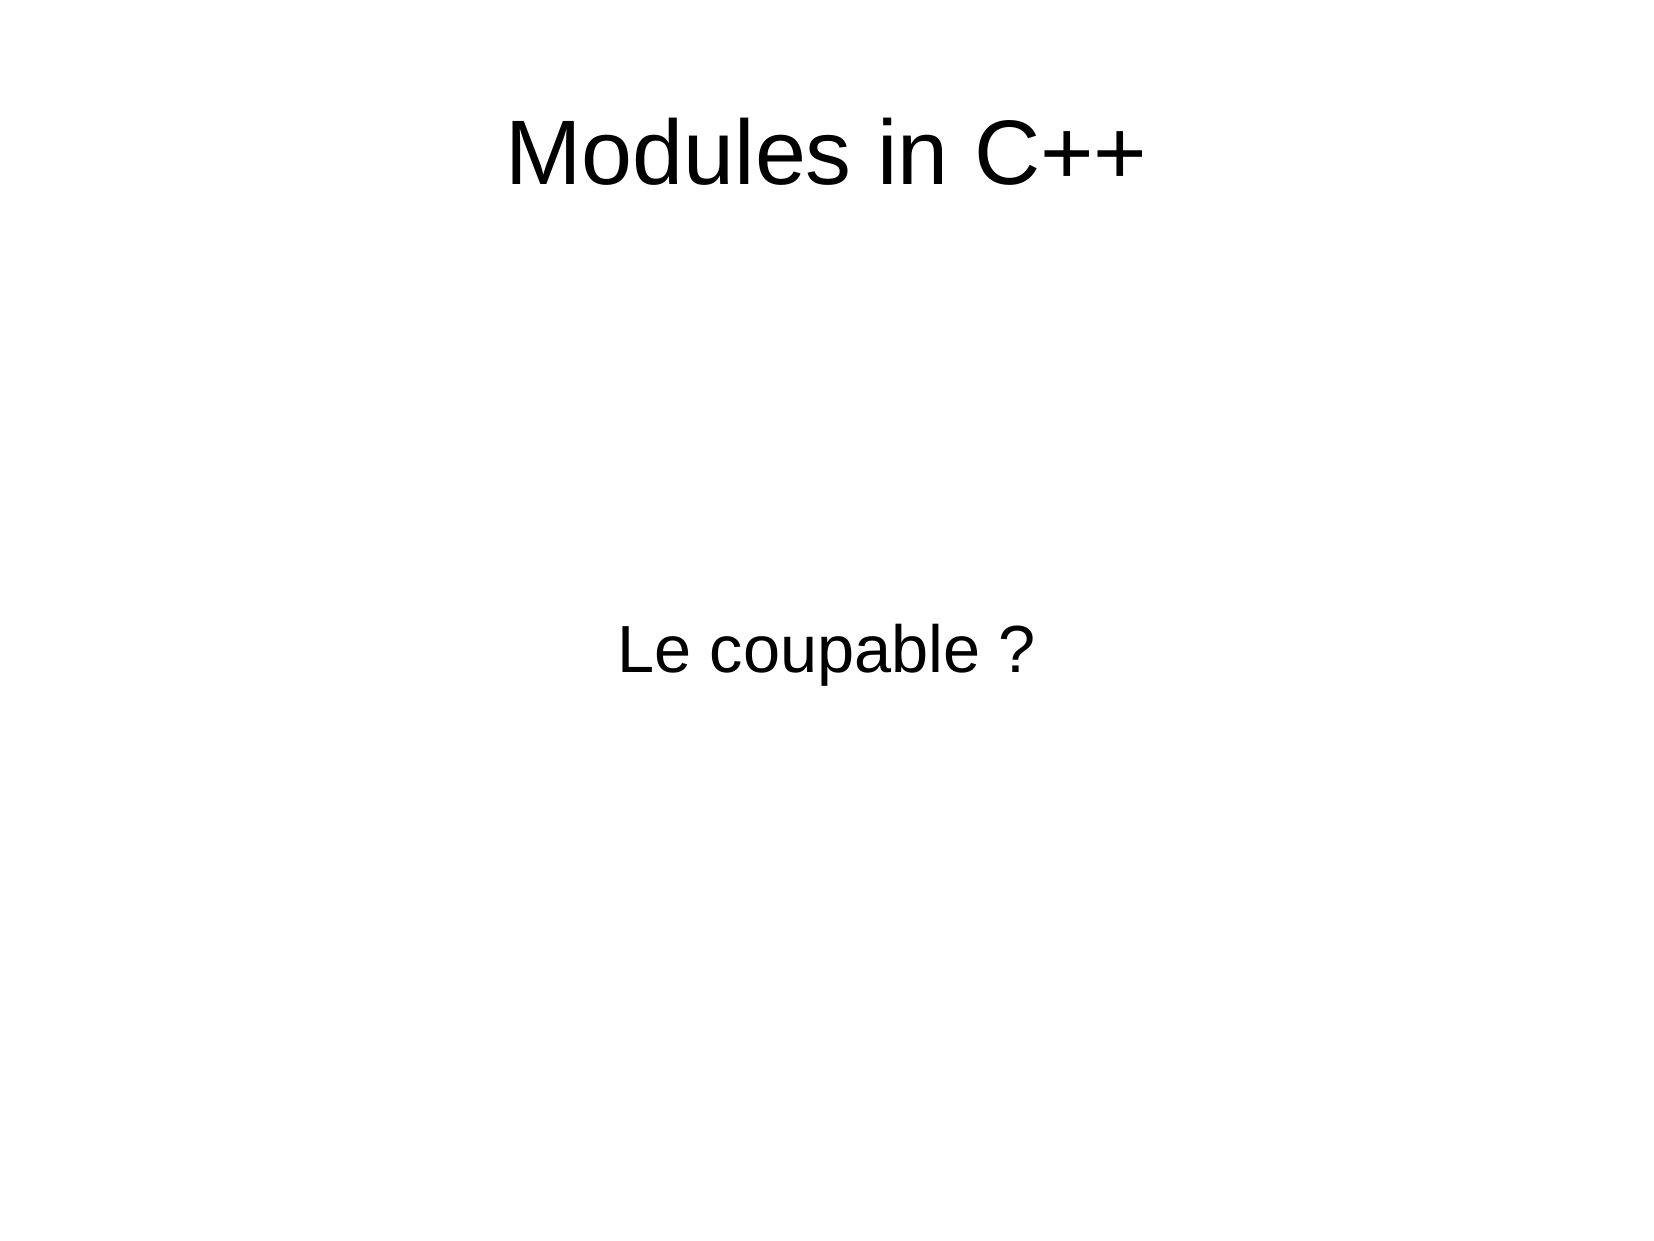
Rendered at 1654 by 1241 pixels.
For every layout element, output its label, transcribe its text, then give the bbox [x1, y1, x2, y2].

title Modules in C++ [82, 49, 1571, 257]
subtitle Le coupable ? [82, 290, 1571, 1010]
